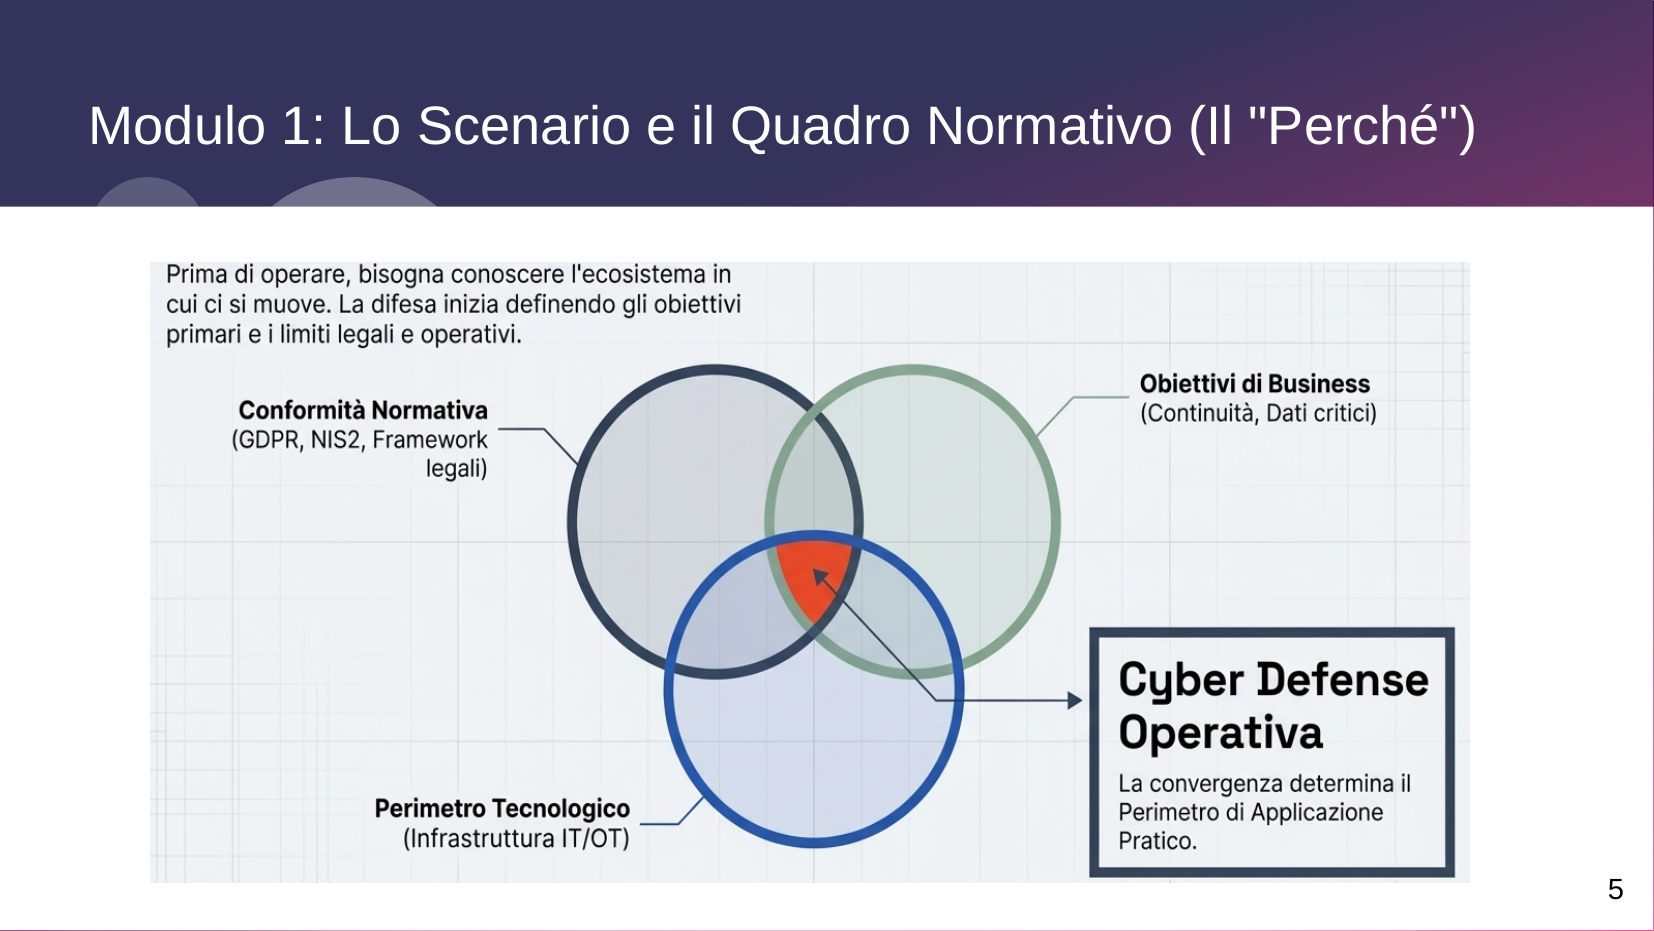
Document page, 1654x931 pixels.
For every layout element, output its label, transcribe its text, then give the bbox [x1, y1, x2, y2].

title Modulo 1: Lo Scenario e il Quadro Normativo (Il "Perché") [88, 44, 1565, 207]
picture [150, 262, 1471, 883]
